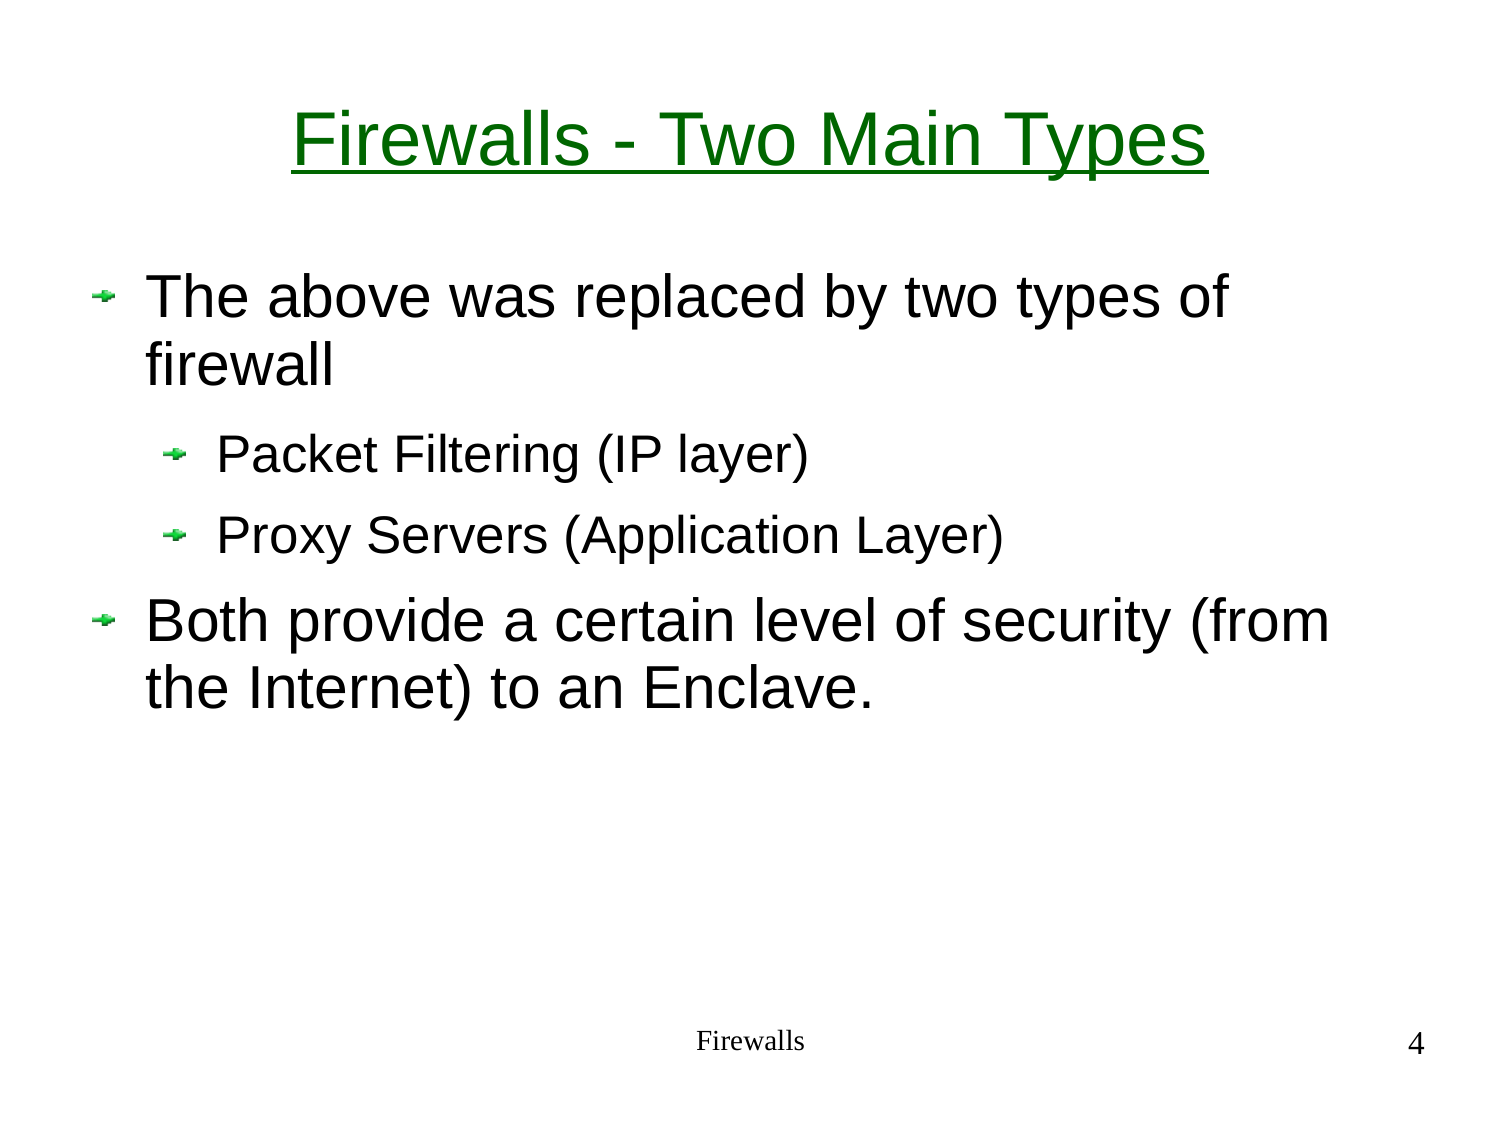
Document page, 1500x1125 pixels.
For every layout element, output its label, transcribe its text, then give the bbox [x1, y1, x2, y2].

title Firewalls - Two Main Types [75, 45, 1425, 233]
list The above was replaced by two types of firewall Packet Filtering (IP layer) Proxy Servers (Application Layer) Both provide a certain level of security (from the Internet) to an Enclave. [75, 262, 1425, 1006]
